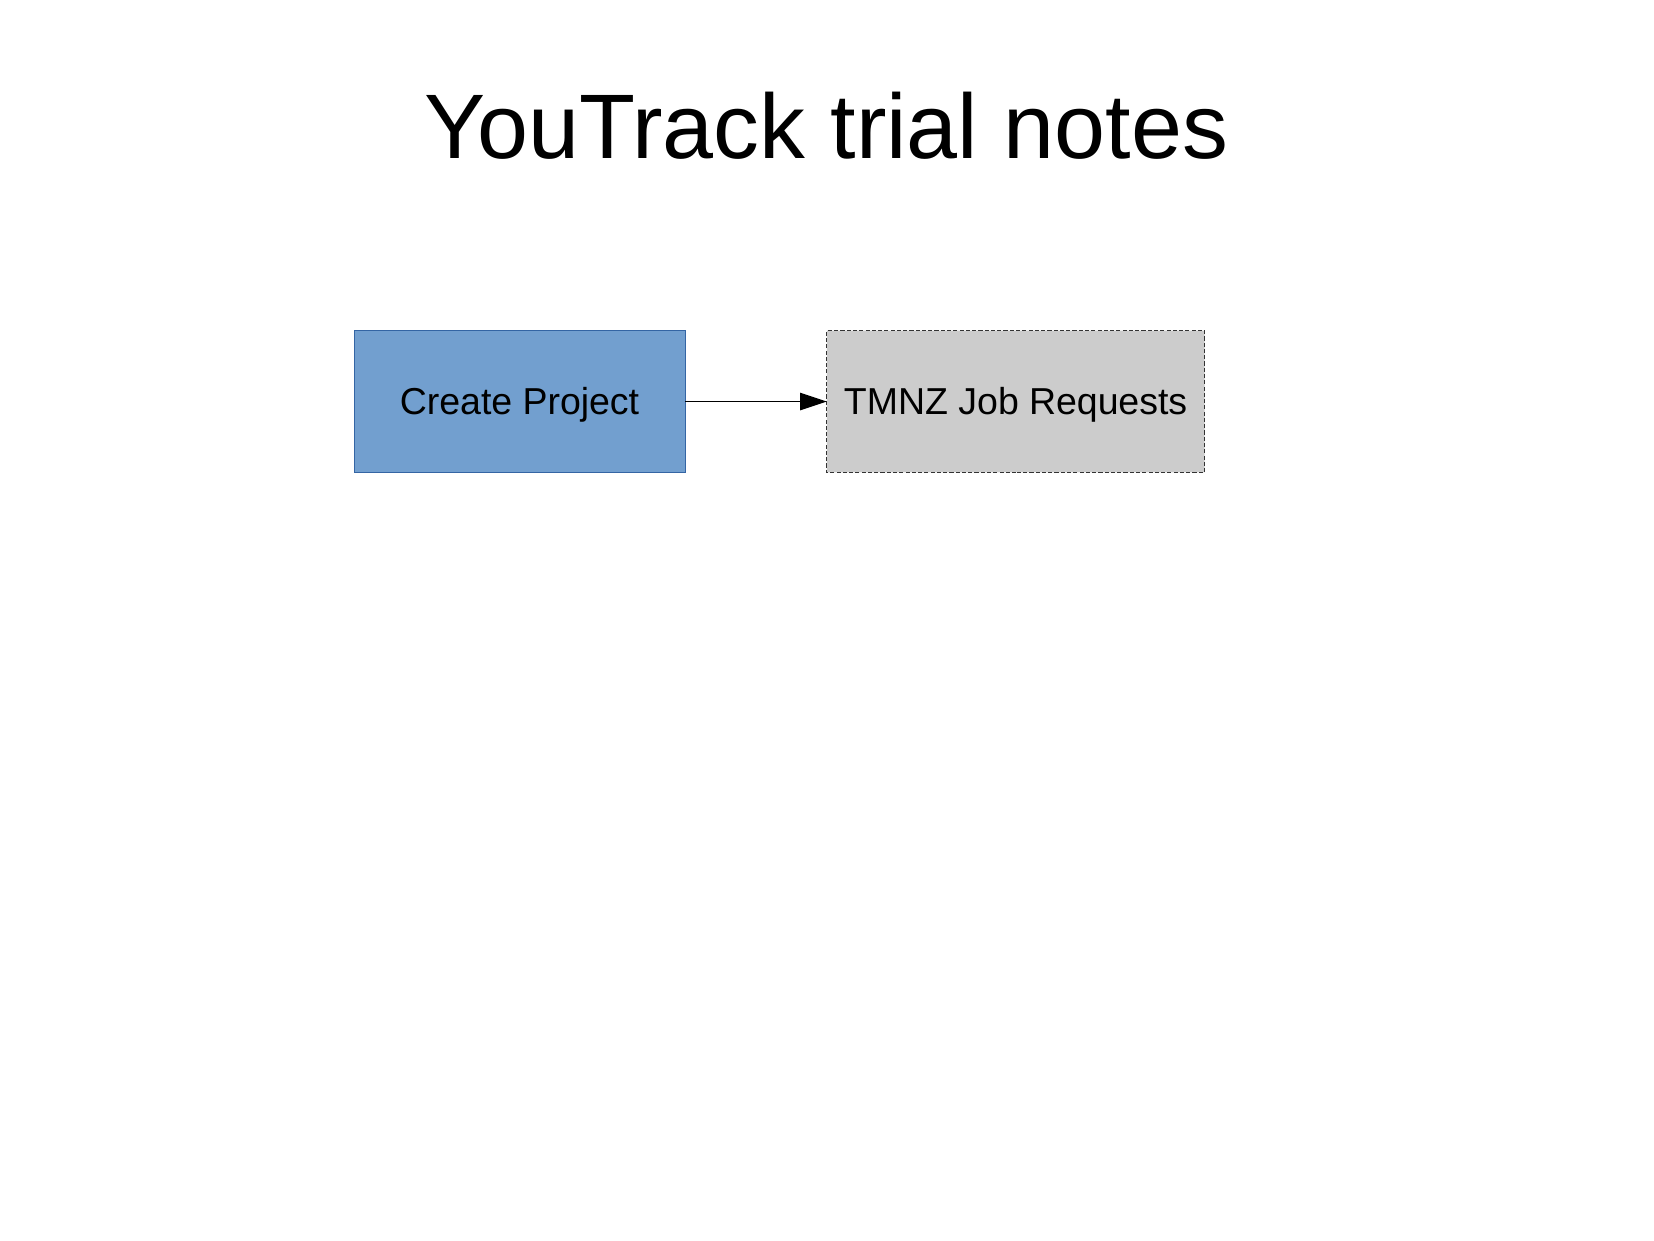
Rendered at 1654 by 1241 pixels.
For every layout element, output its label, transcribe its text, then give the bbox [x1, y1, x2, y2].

title YouTrack trial notes [82, 23, 1571, 231]
text_box Create Project [354, 330, 686, 473]
text_box TMNZ Job Requests [826, 330, 1205, 473]
